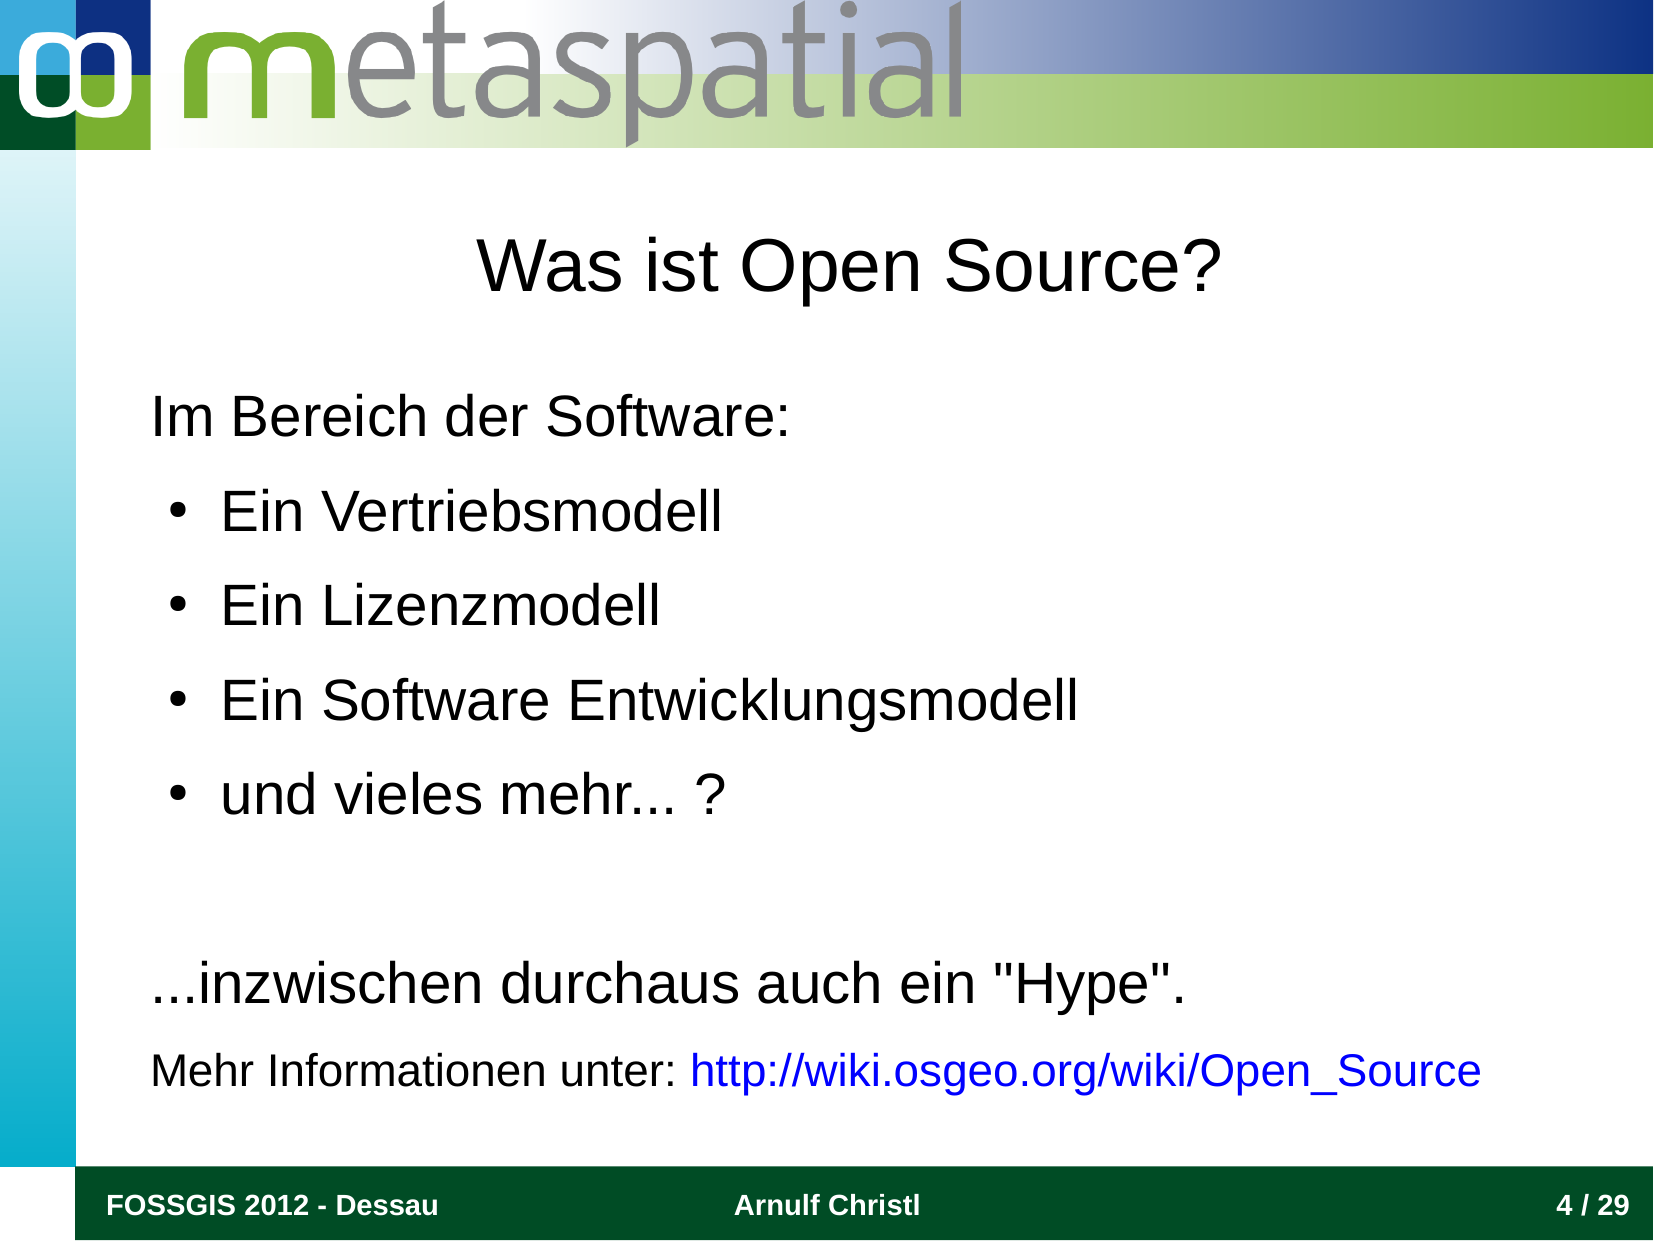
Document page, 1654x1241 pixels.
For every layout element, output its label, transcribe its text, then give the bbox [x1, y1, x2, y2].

picture [0, 0, 961, 150]
title Was ist Open Source? [150, 161, 1571, 369]
list Im Bereich der Software: Ein Vertriebsmodell Ein Lizenzmodell Ein Software Entwicklungsmodell und vieles mehr... ? ...inzwischen durchaus auch ein "Hype". Mehr Informationen unter: http://wiki.osgeo.org/wiki/Open_Source [150, 383, 1571, 1203]
